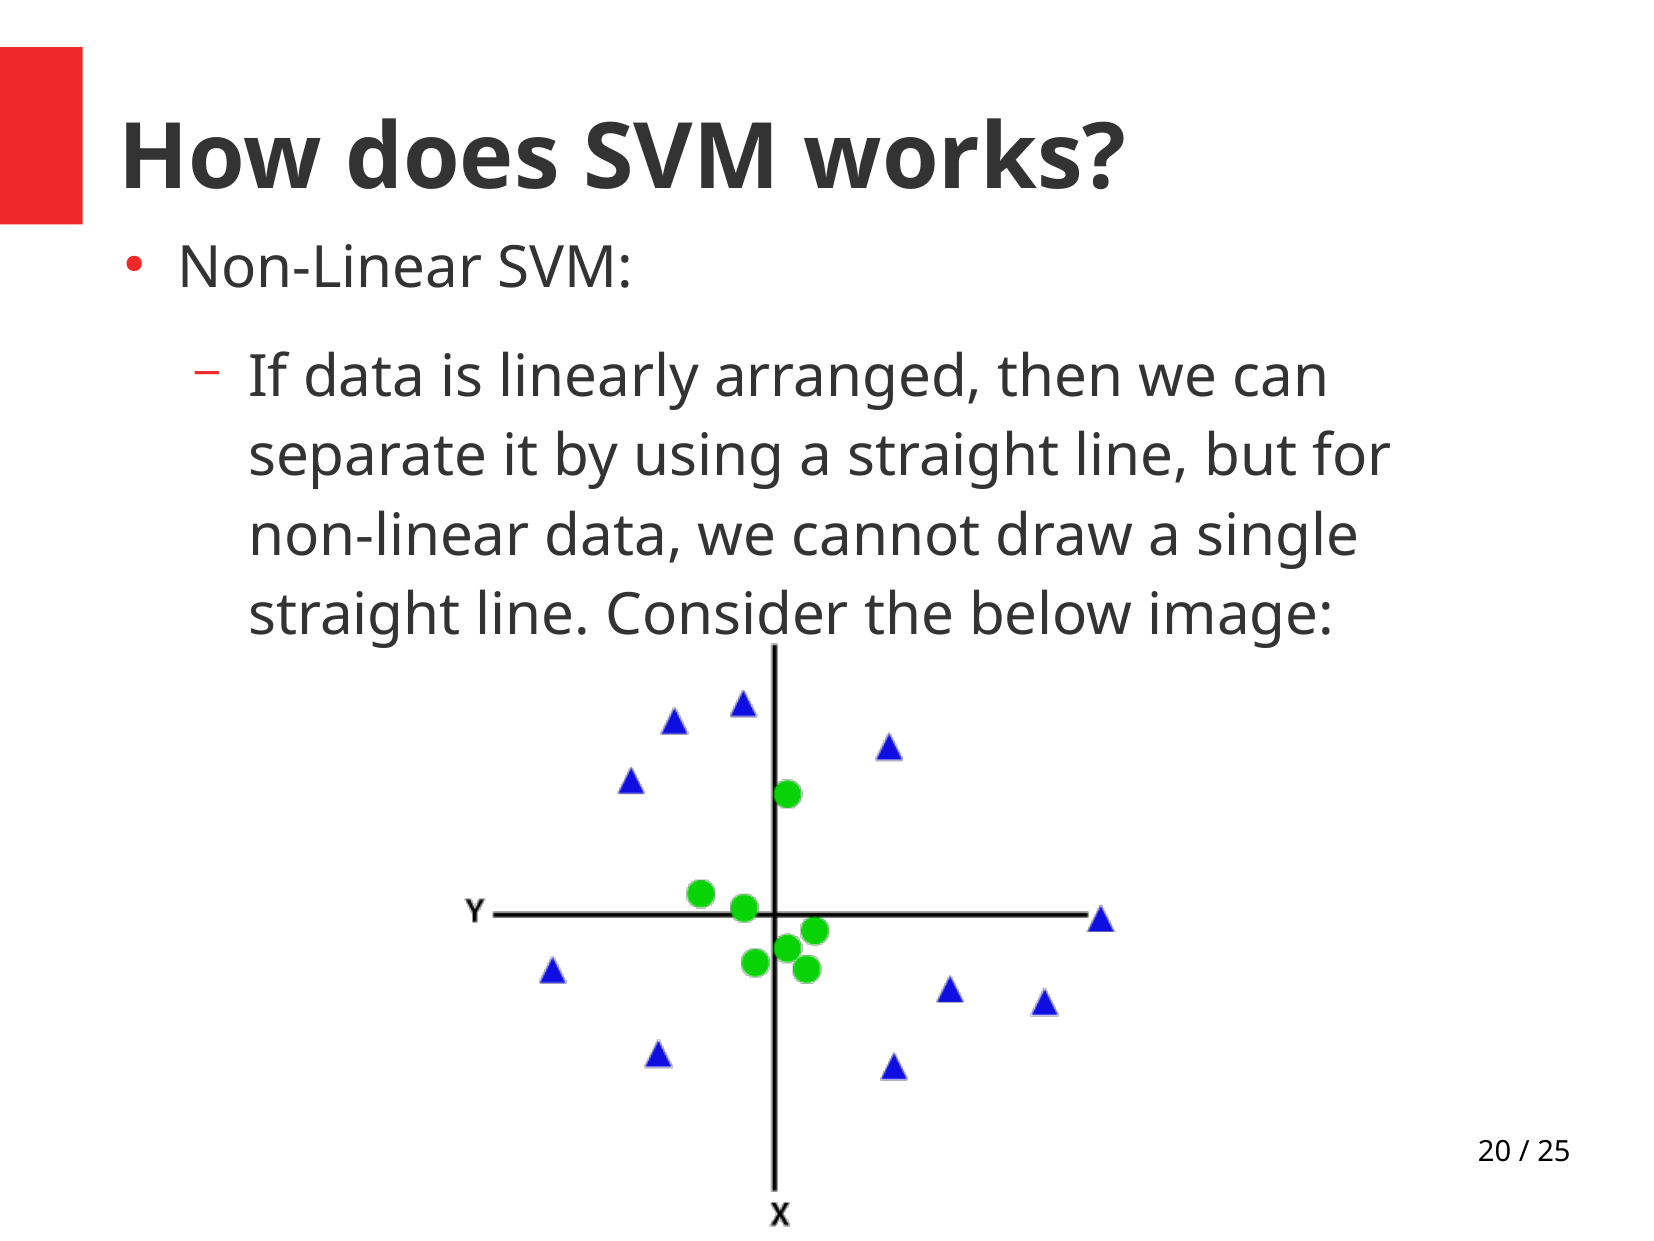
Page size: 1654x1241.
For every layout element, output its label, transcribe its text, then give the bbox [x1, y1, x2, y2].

title How does SVM works? [118, 49, 1571, 257]
picture [451, 625, 1134, 1239]
list Non-Linear SVM: If data is linearly arranged, then we can separate it by using a straight line, but for non-linear data, we cannot draw a single straight line. Consider the below image: [106, 225, 1524, 945]
